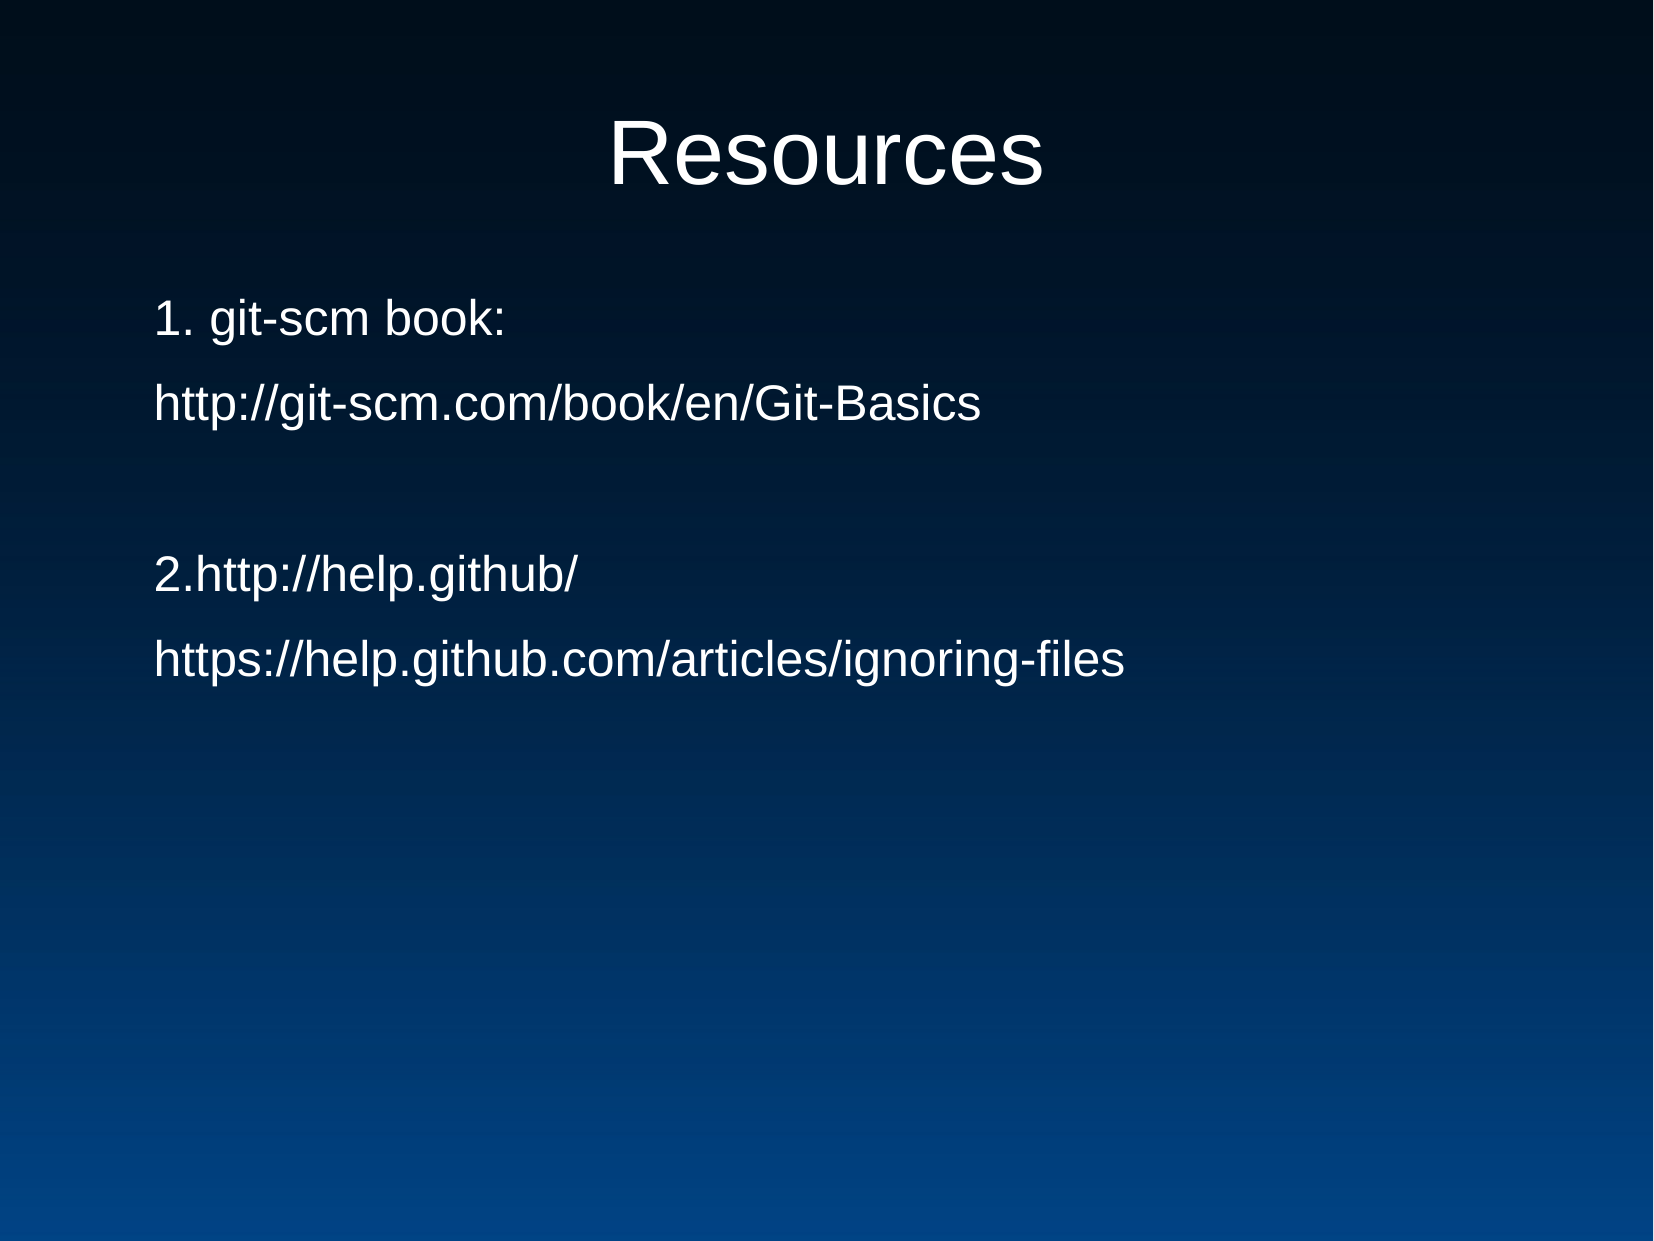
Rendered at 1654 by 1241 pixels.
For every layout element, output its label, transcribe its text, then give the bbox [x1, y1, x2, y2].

list 1. git-scm book: http://git-scm.com/book/en/Git-Basics 2.http://help.github/ https://help.github.com/articles/ignoring-files [82, 290, 1538, 1010]
title Resources [82, 49, 1571, 257]
picture [0, 0, 1654, 1241]
